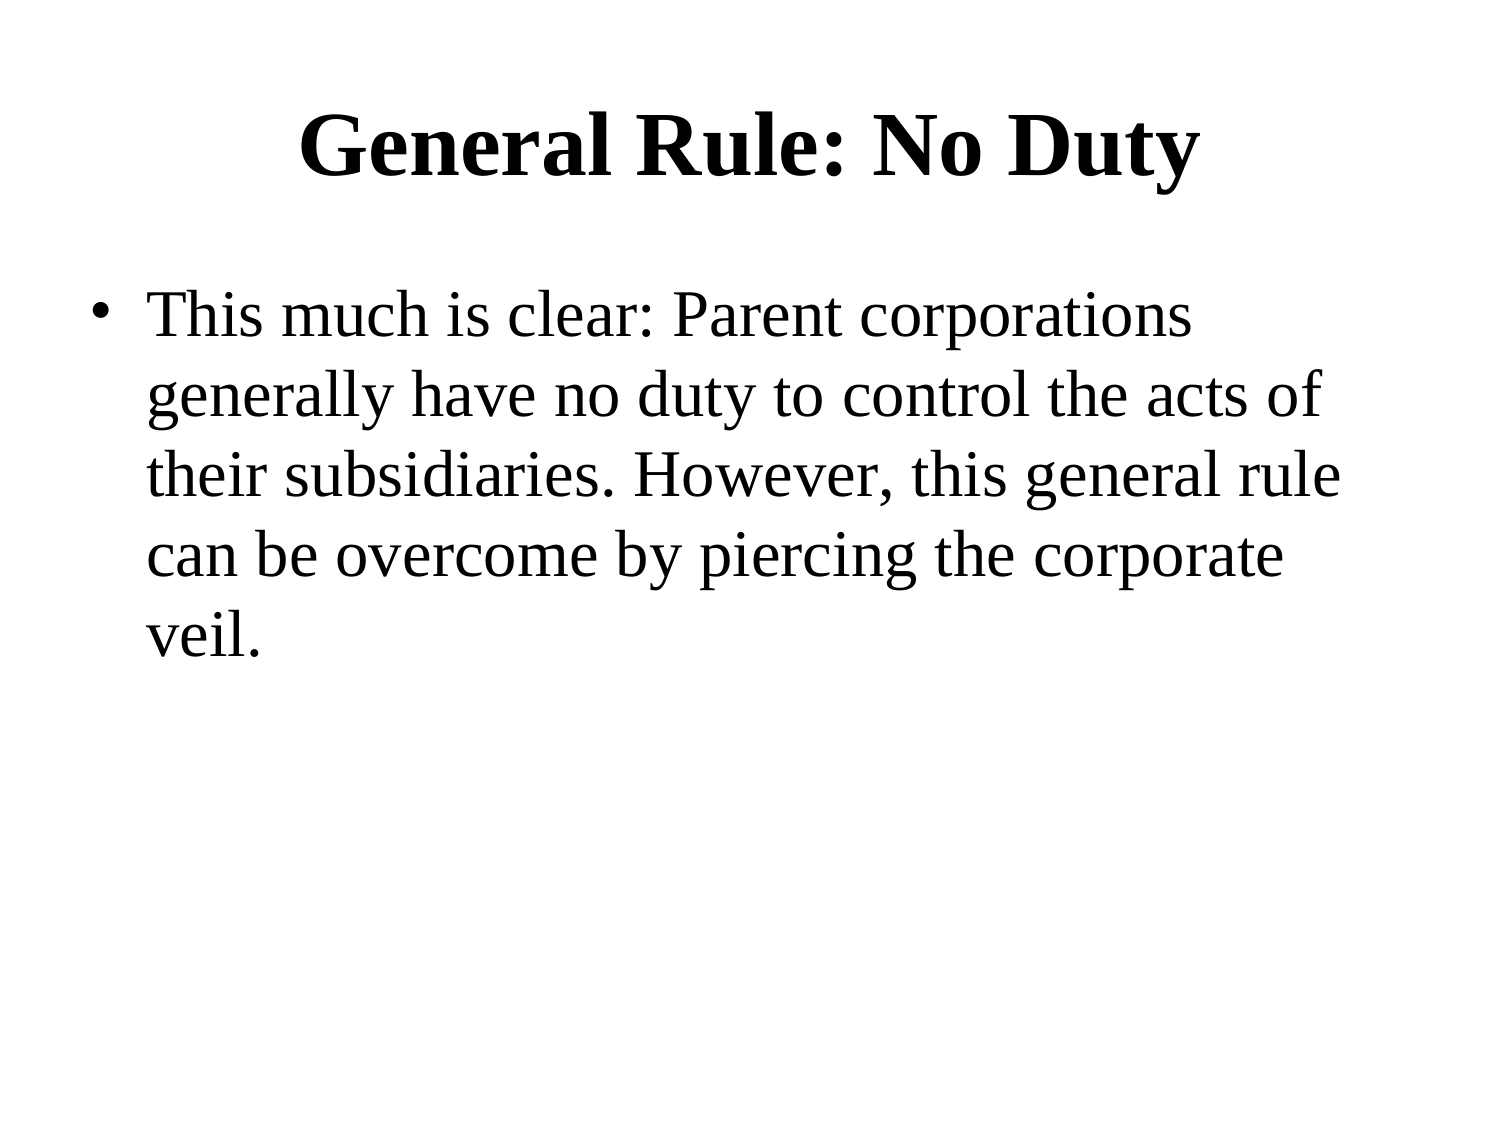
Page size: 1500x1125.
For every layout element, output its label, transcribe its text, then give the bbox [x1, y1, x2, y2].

title General Rule: No Duty [75, 45, 1426, 233]
list This much is clear: Parent corporations generally have no duty to control the acts of their subsidiaries. However, this general rule can be overcome by piercing the corporate veil. [75, 262, 1426, 1005]
